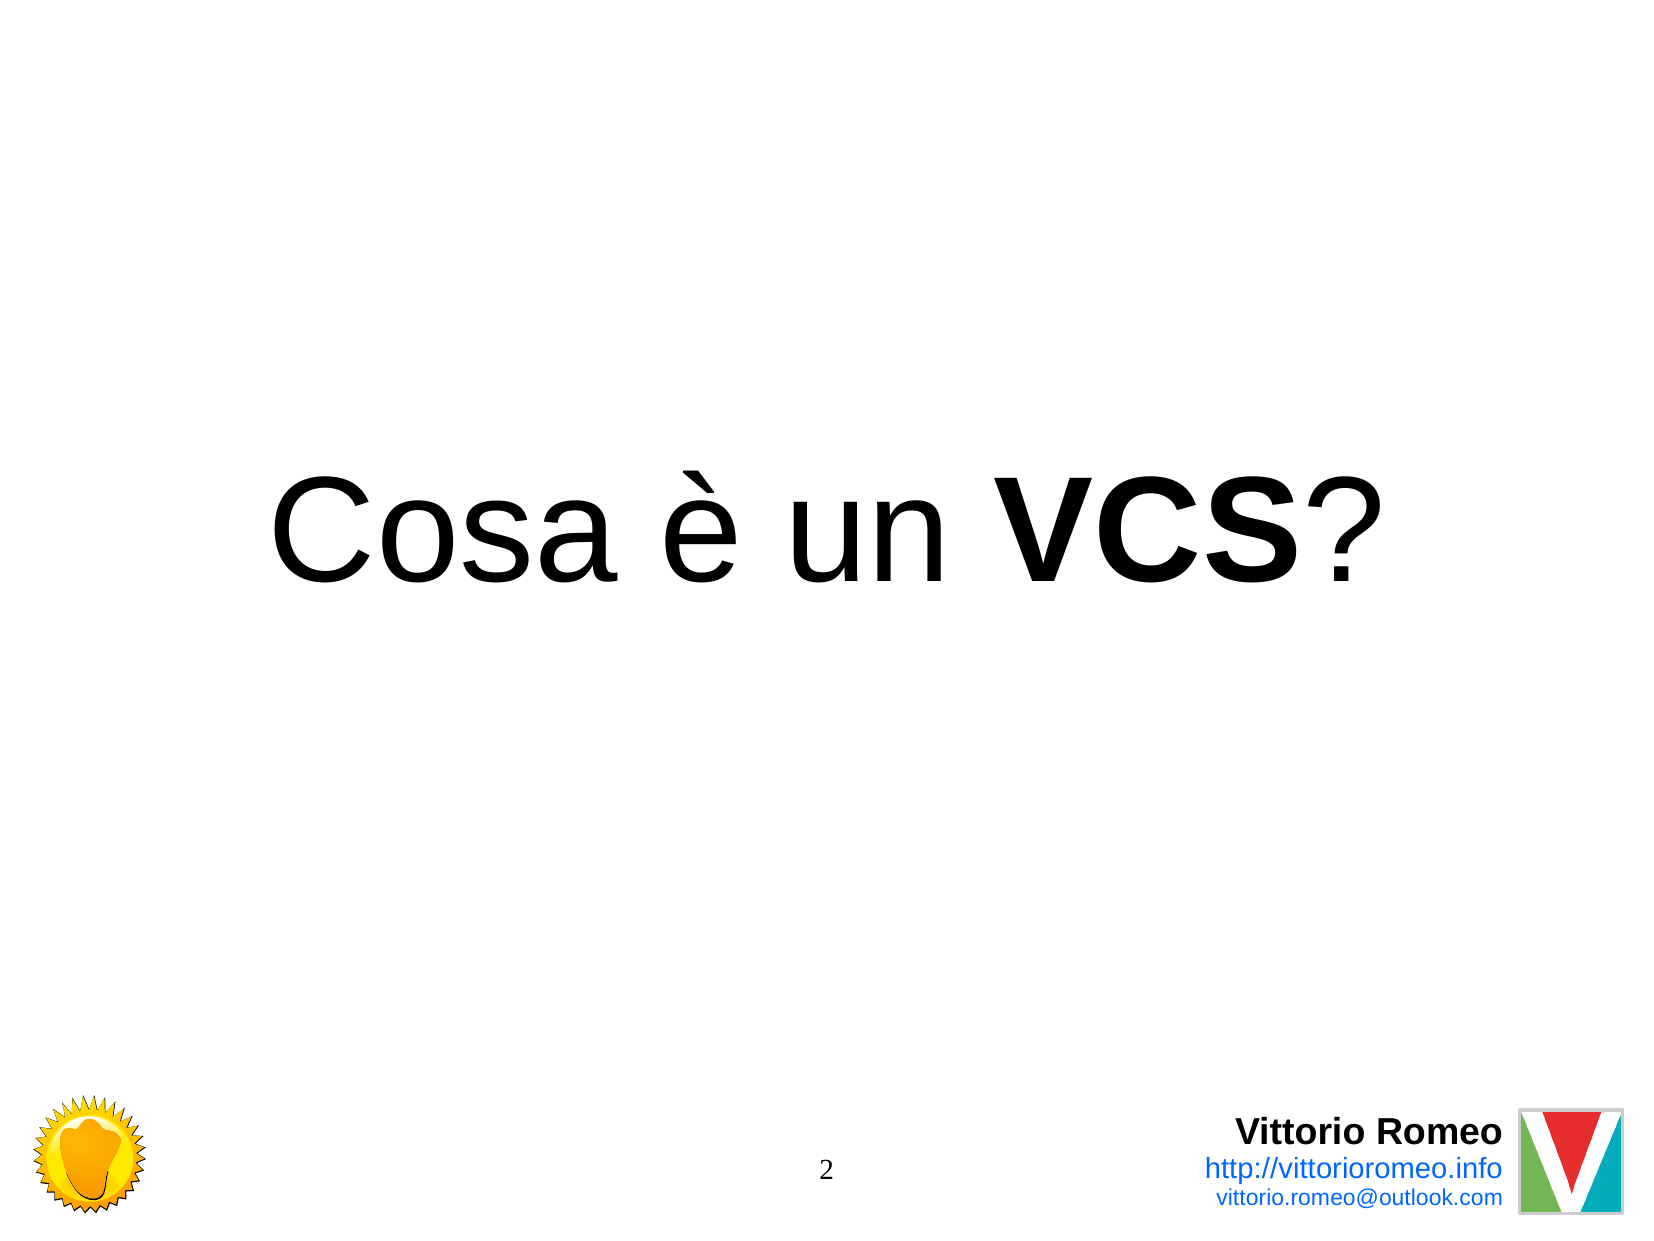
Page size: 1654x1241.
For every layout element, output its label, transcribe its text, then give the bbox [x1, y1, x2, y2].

subtitle Cosa è un VCS? [82, 49, 1571, 1010]
picture [1521, 1112, 1621, 1212]
